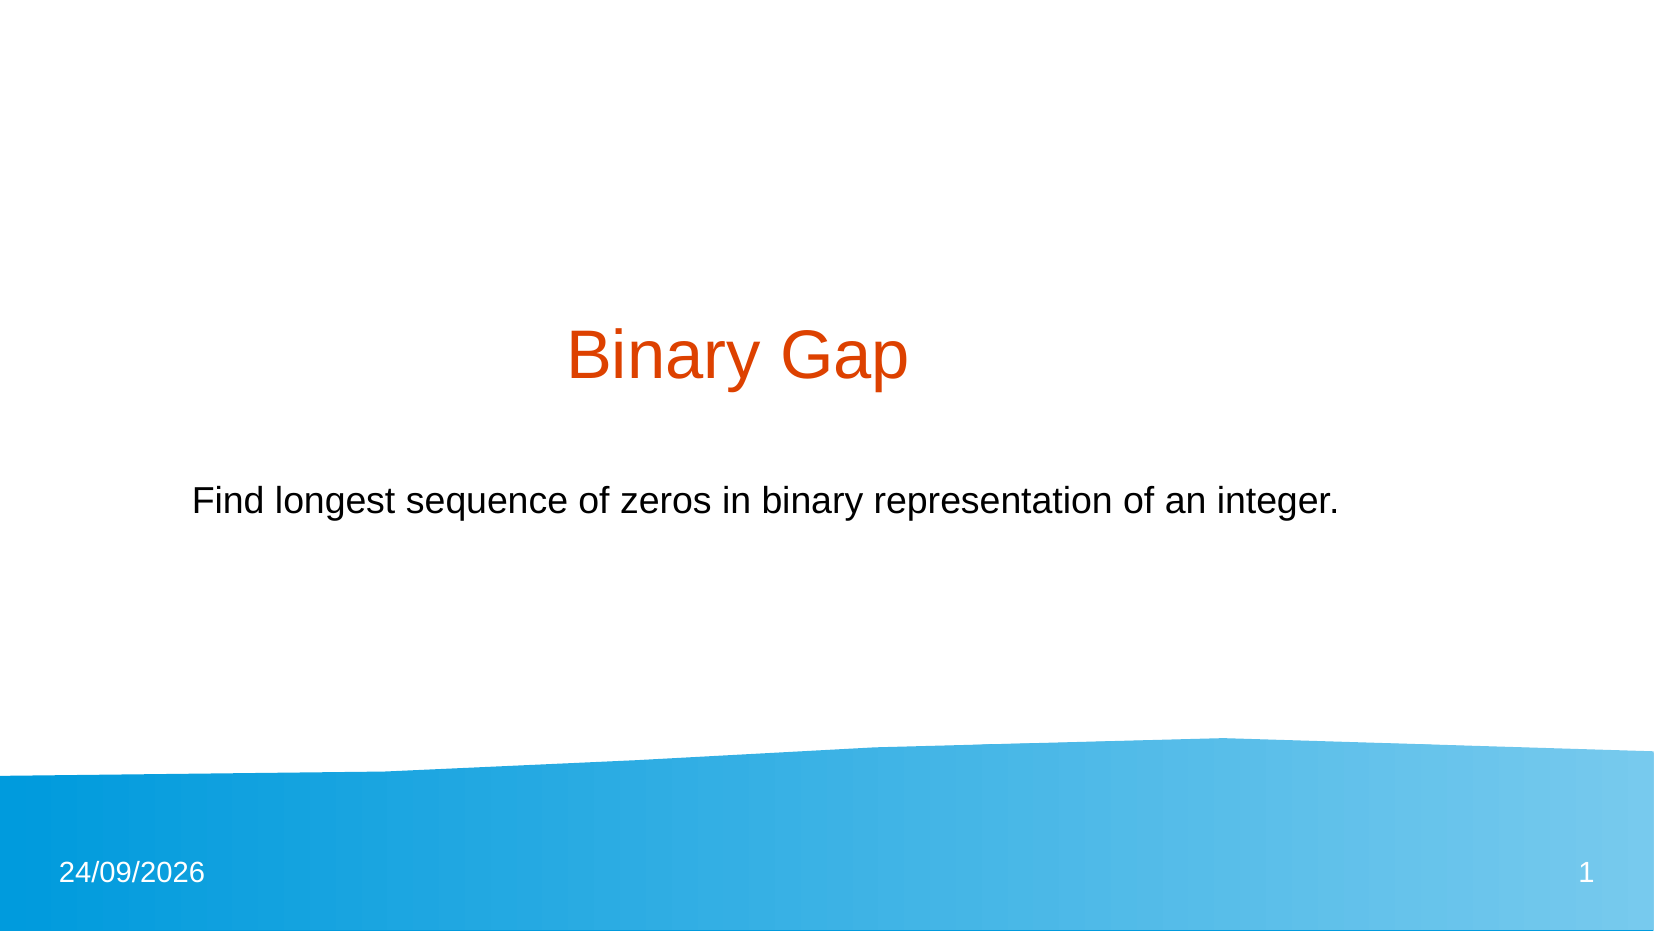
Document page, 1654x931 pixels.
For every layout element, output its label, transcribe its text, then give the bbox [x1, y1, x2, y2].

title Binary Gap [0, 265, 1477, 443]
text_box Find longest sequence of zeros in binary representation of an integer. [177, 472, 1359, 530]
